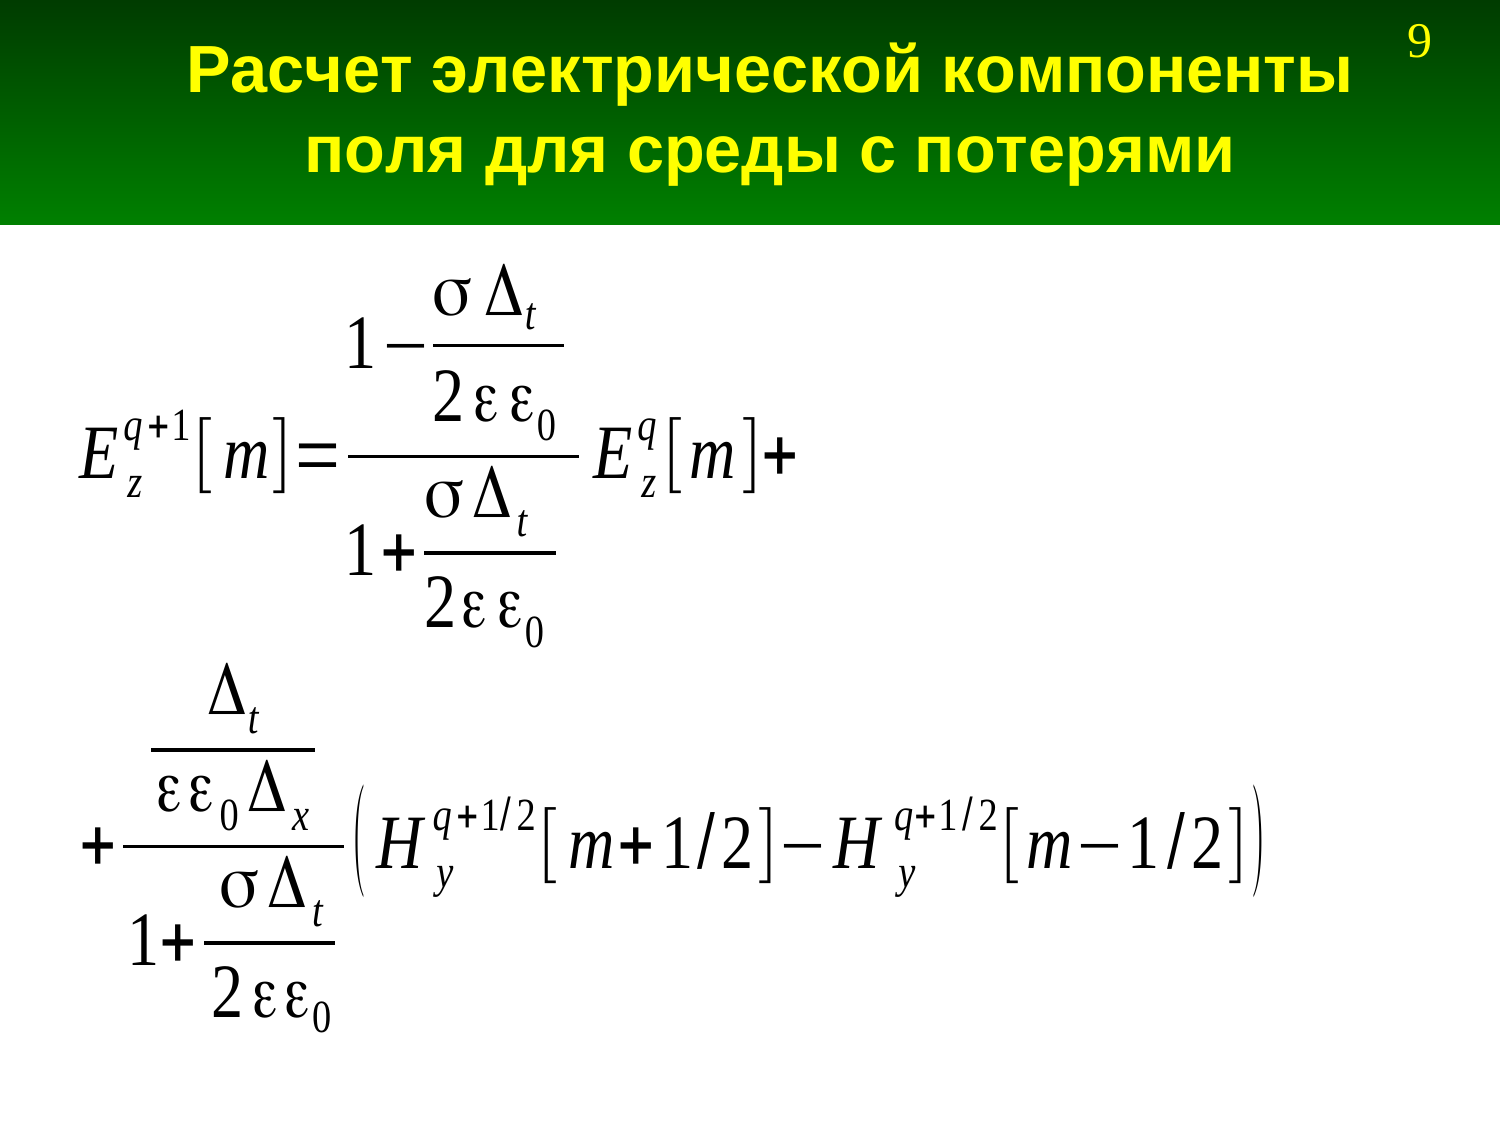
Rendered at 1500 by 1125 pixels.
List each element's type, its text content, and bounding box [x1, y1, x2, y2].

chart [59, 257, 1279, 1045]
title Расчет электрической компоненты поля для среды с потерями [100, 7, 1441, 204]
